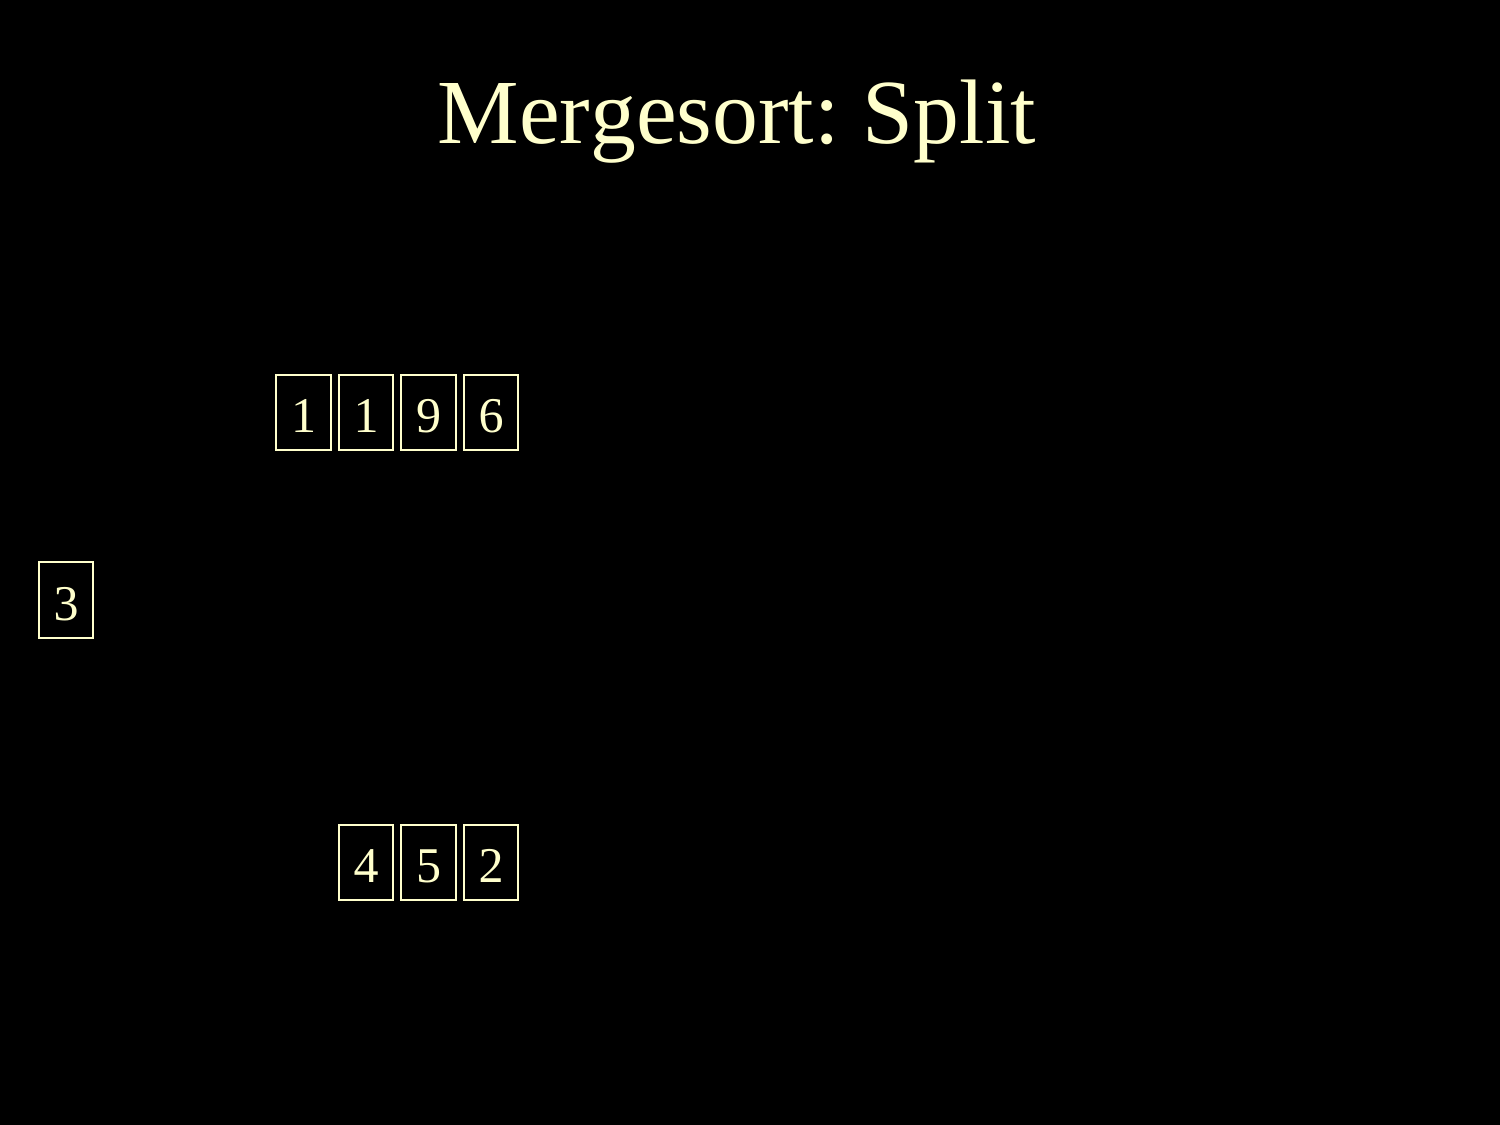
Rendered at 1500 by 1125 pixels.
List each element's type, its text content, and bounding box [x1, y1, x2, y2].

text_box 4 [338, 824, 394, 901]
text_box 6 [463, 374, 519, 451]
title Mergesort: Split [8, 50, 1467, 176]
text_box 3 [38, 562, 94, 638]
text_box 1 [276, 374, 331, 451]
text_box 1 [338, 374, 394, 451]
text_box 2 [463, 824, 519, 901]
text_box 5 [401, 824, 456, 901]
text_box 9 [401, 374, 456, 451]
